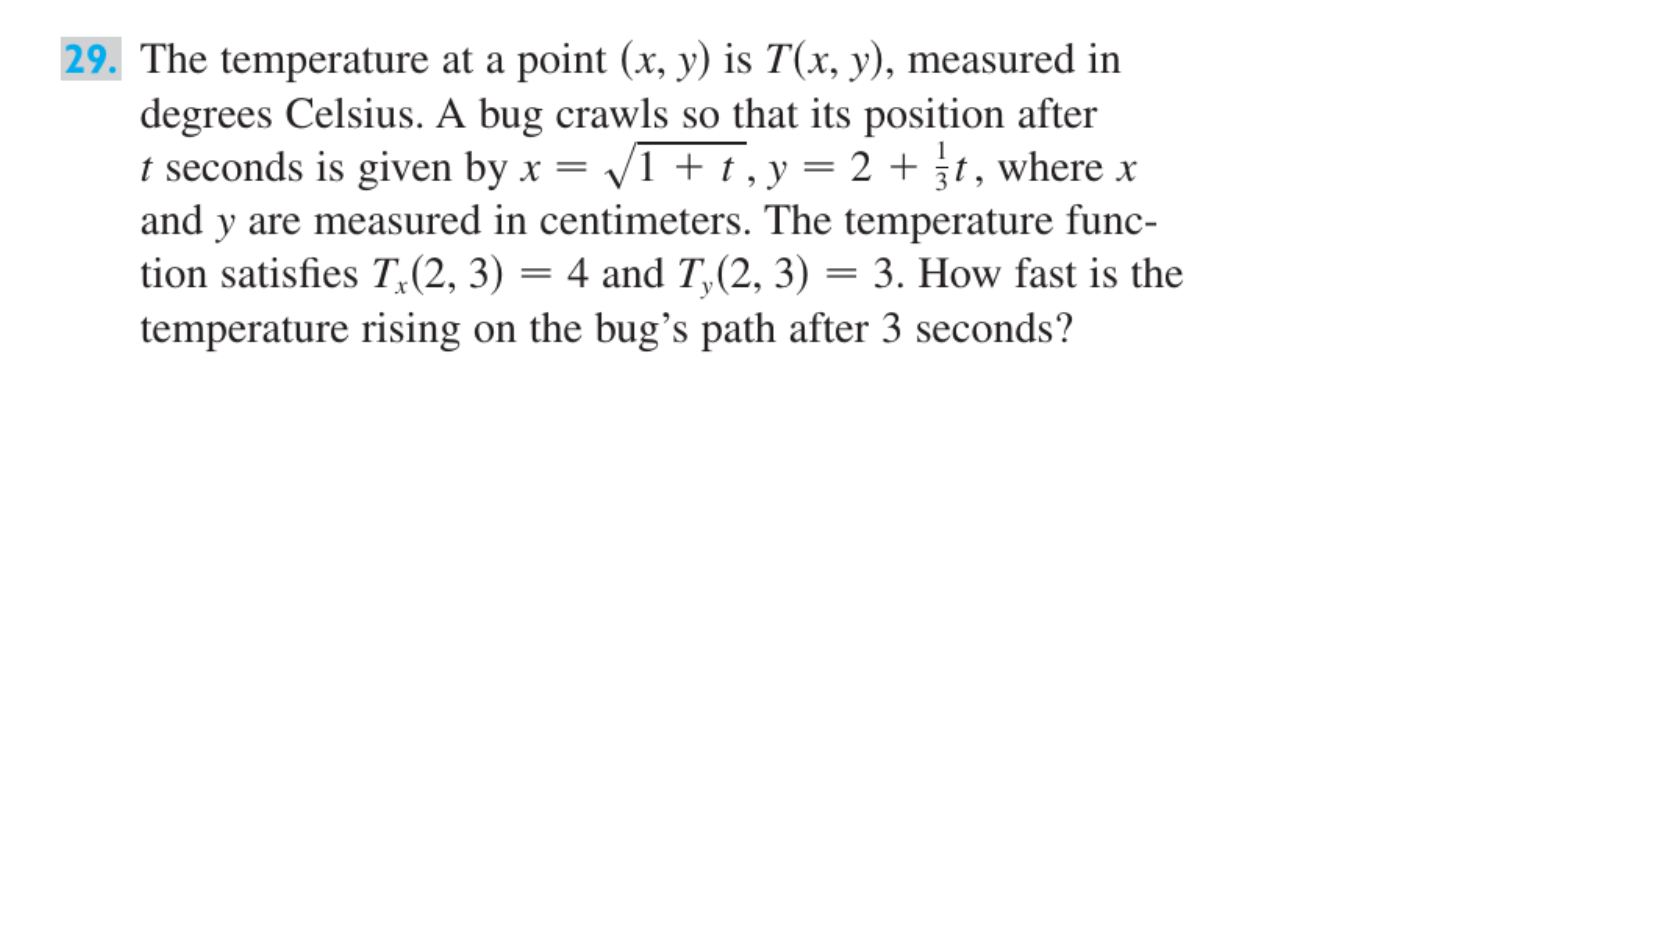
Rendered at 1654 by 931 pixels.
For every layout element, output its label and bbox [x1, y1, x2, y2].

picture [36, 23, 1205, 372]
